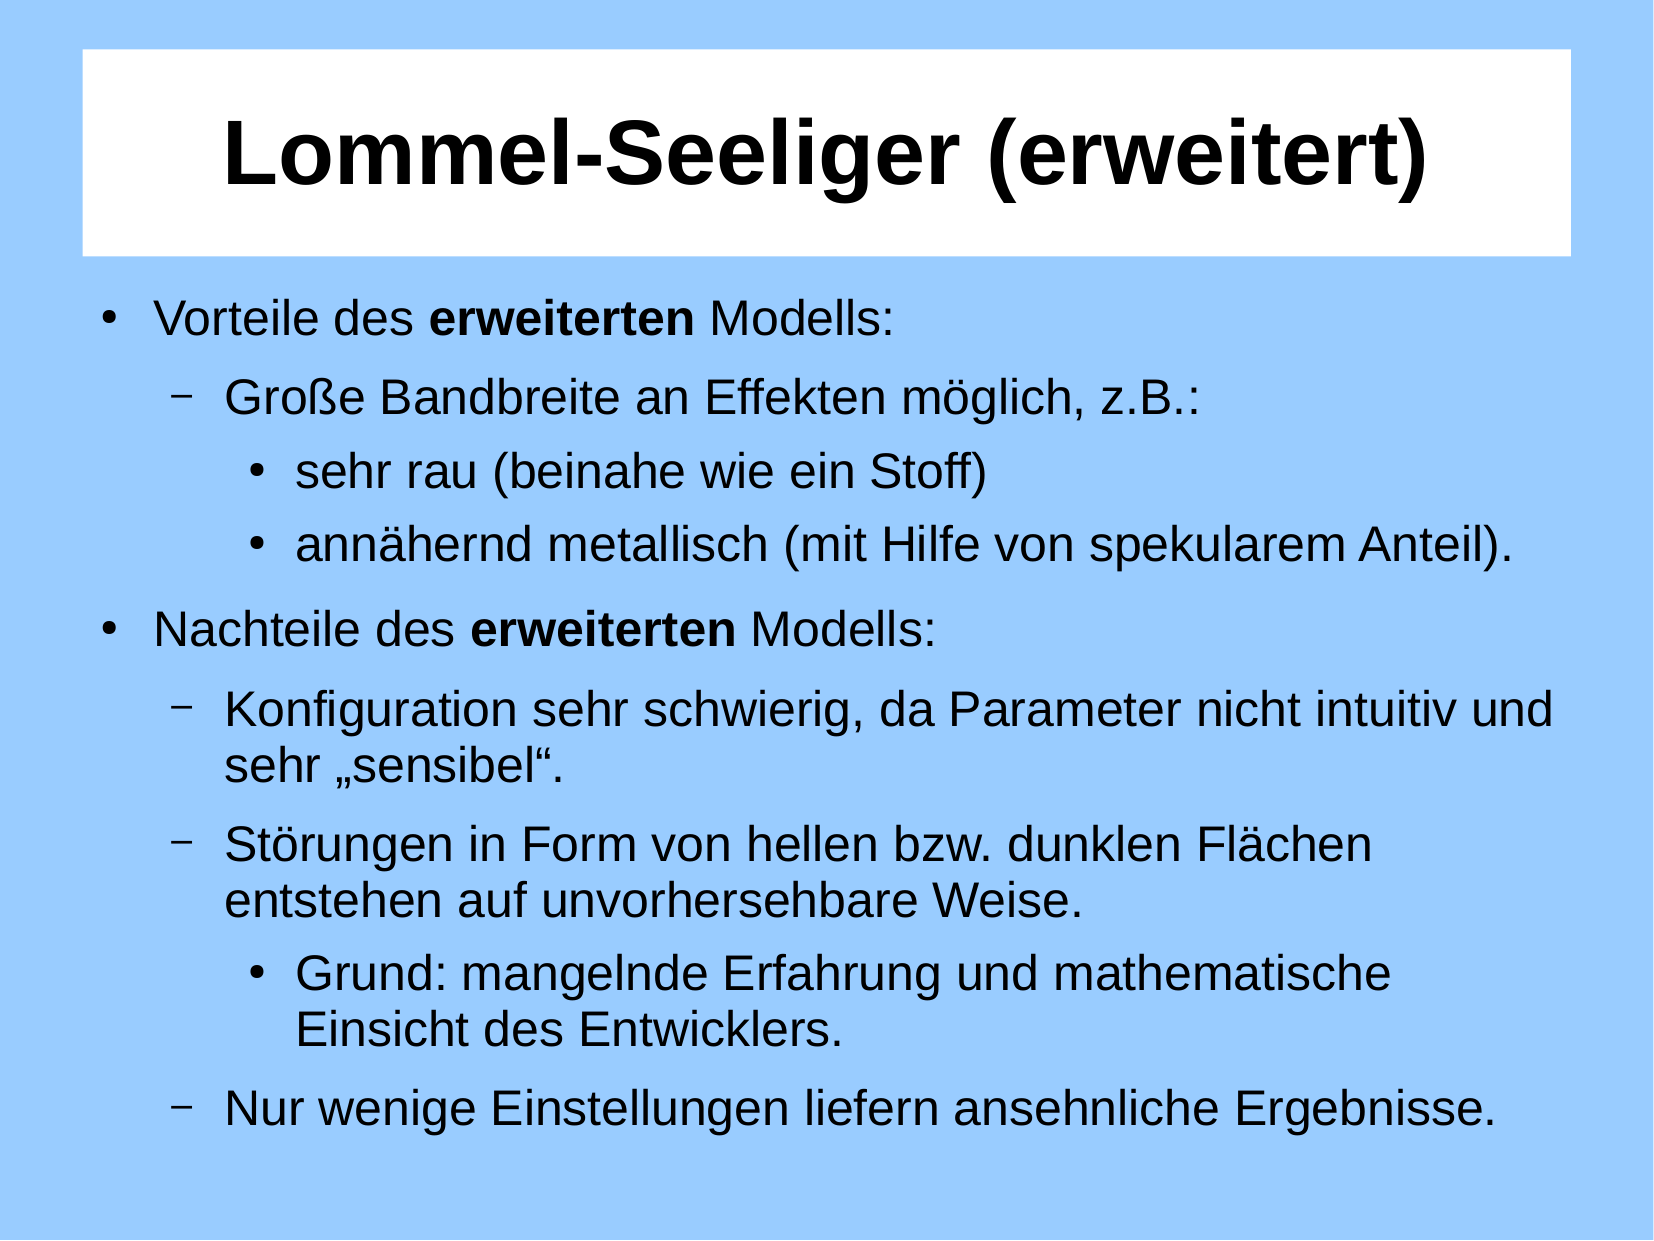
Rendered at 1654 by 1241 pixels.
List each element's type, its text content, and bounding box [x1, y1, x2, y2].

title Lommel-Seeliger (erweitert) [82, 49, 1571, 257]
list Vorteile des erweiterten Modells: Große Bandbreite an Effekten möglich, z.B.: sehr rau (beinahe wie ein Stoff) annähernd metallisch (mit Hilfe von spekularem Anteil). Nachteile des erweiterten Modells: Konfiguration sehr schwierig, da Parameter nicht intuitiv und sehr „sensibel“. Störungen in Form von hellen bzw. dunklen Flächen entstehen auf unvorhersehbare Weise. Grund: mangelnde Erfahrung und mathematische Einsicht des Entwicklers. Nur wenige Einstellungen liefern ansehnliche Ergebnisse. [82, 290, 1571, 1170]
